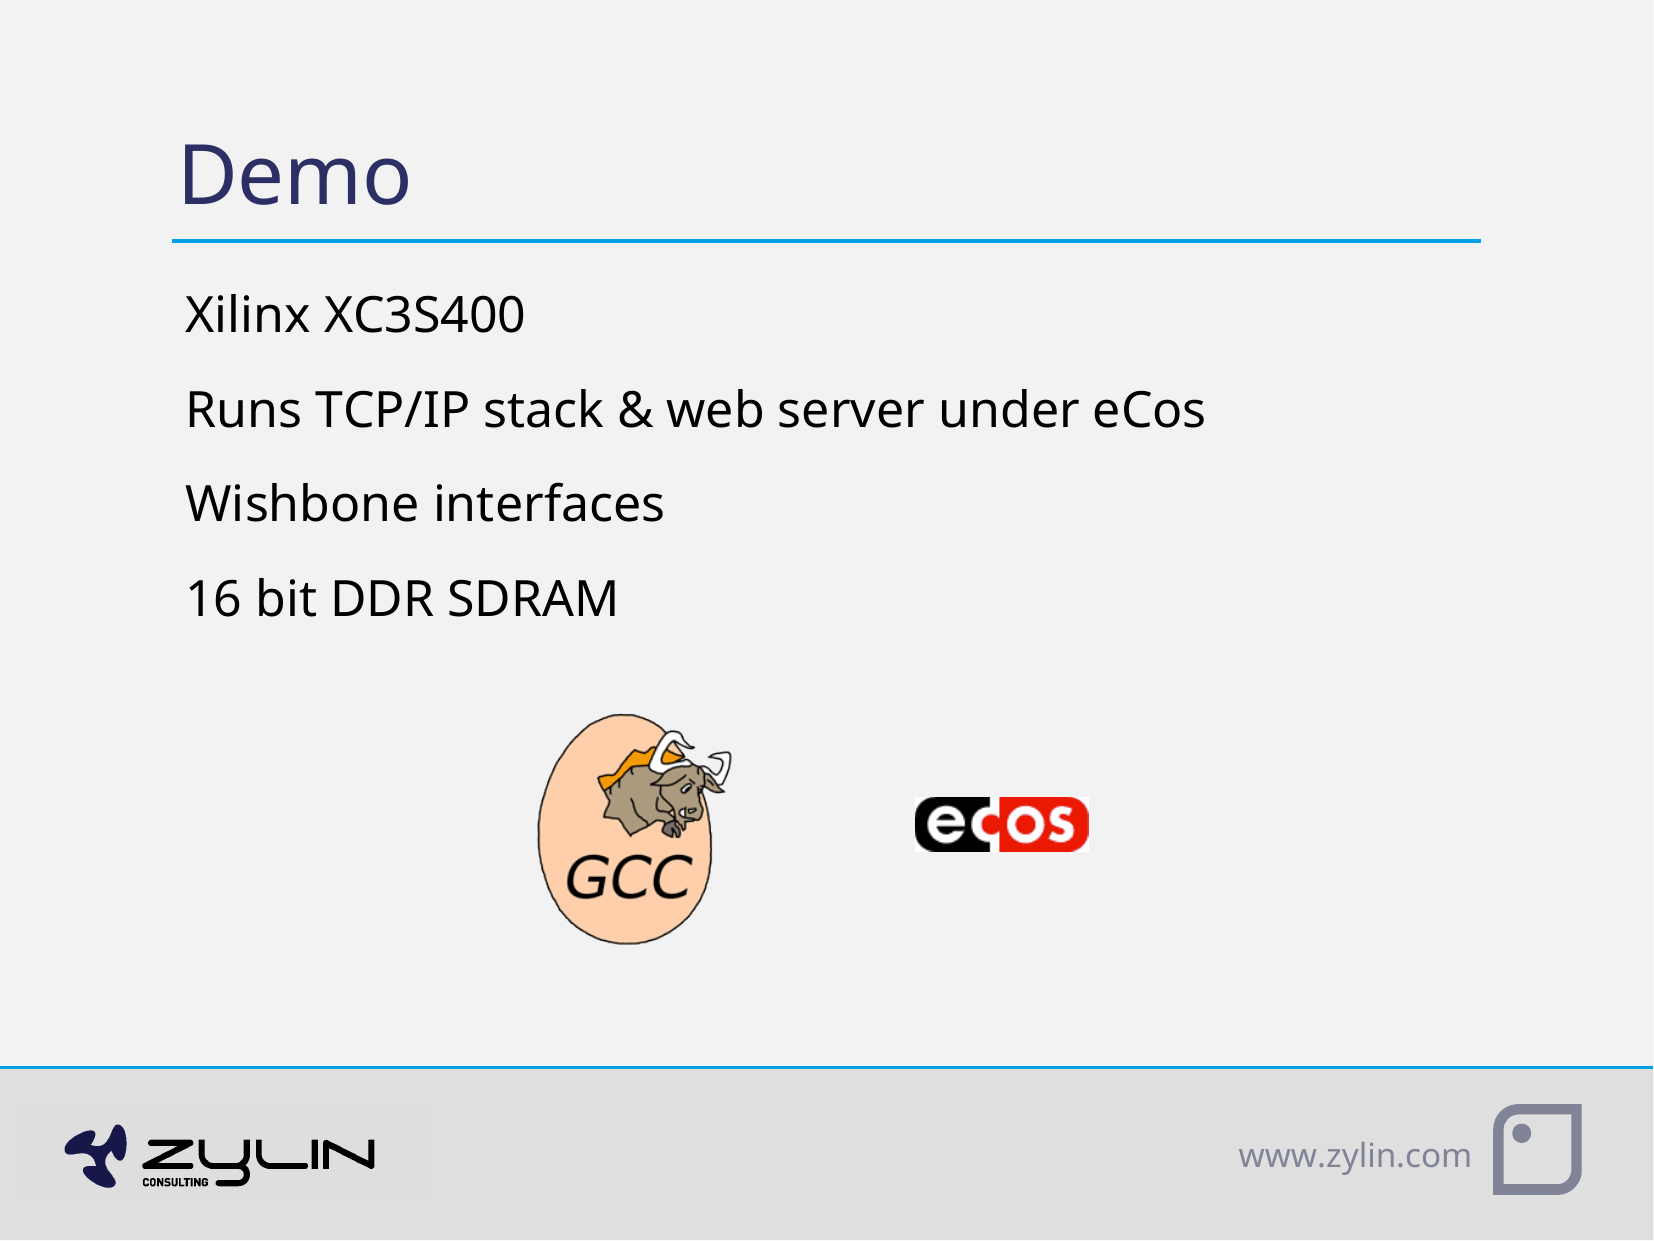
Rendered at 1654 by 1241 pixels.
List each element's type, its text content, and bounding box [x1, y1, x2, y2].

picture [20, 1104, 432, 1200]
picture [531, 708, 738, 951]
picture [915, 797, 1089, 852]
title Demo [177, 122, 1493, 223]
list Xilinx XC3S400 Runs TCP/IP stack & web server under eCos Wishbone interfaces 16 bit DDR SDRAM [167, 280, 1495, 1052]
